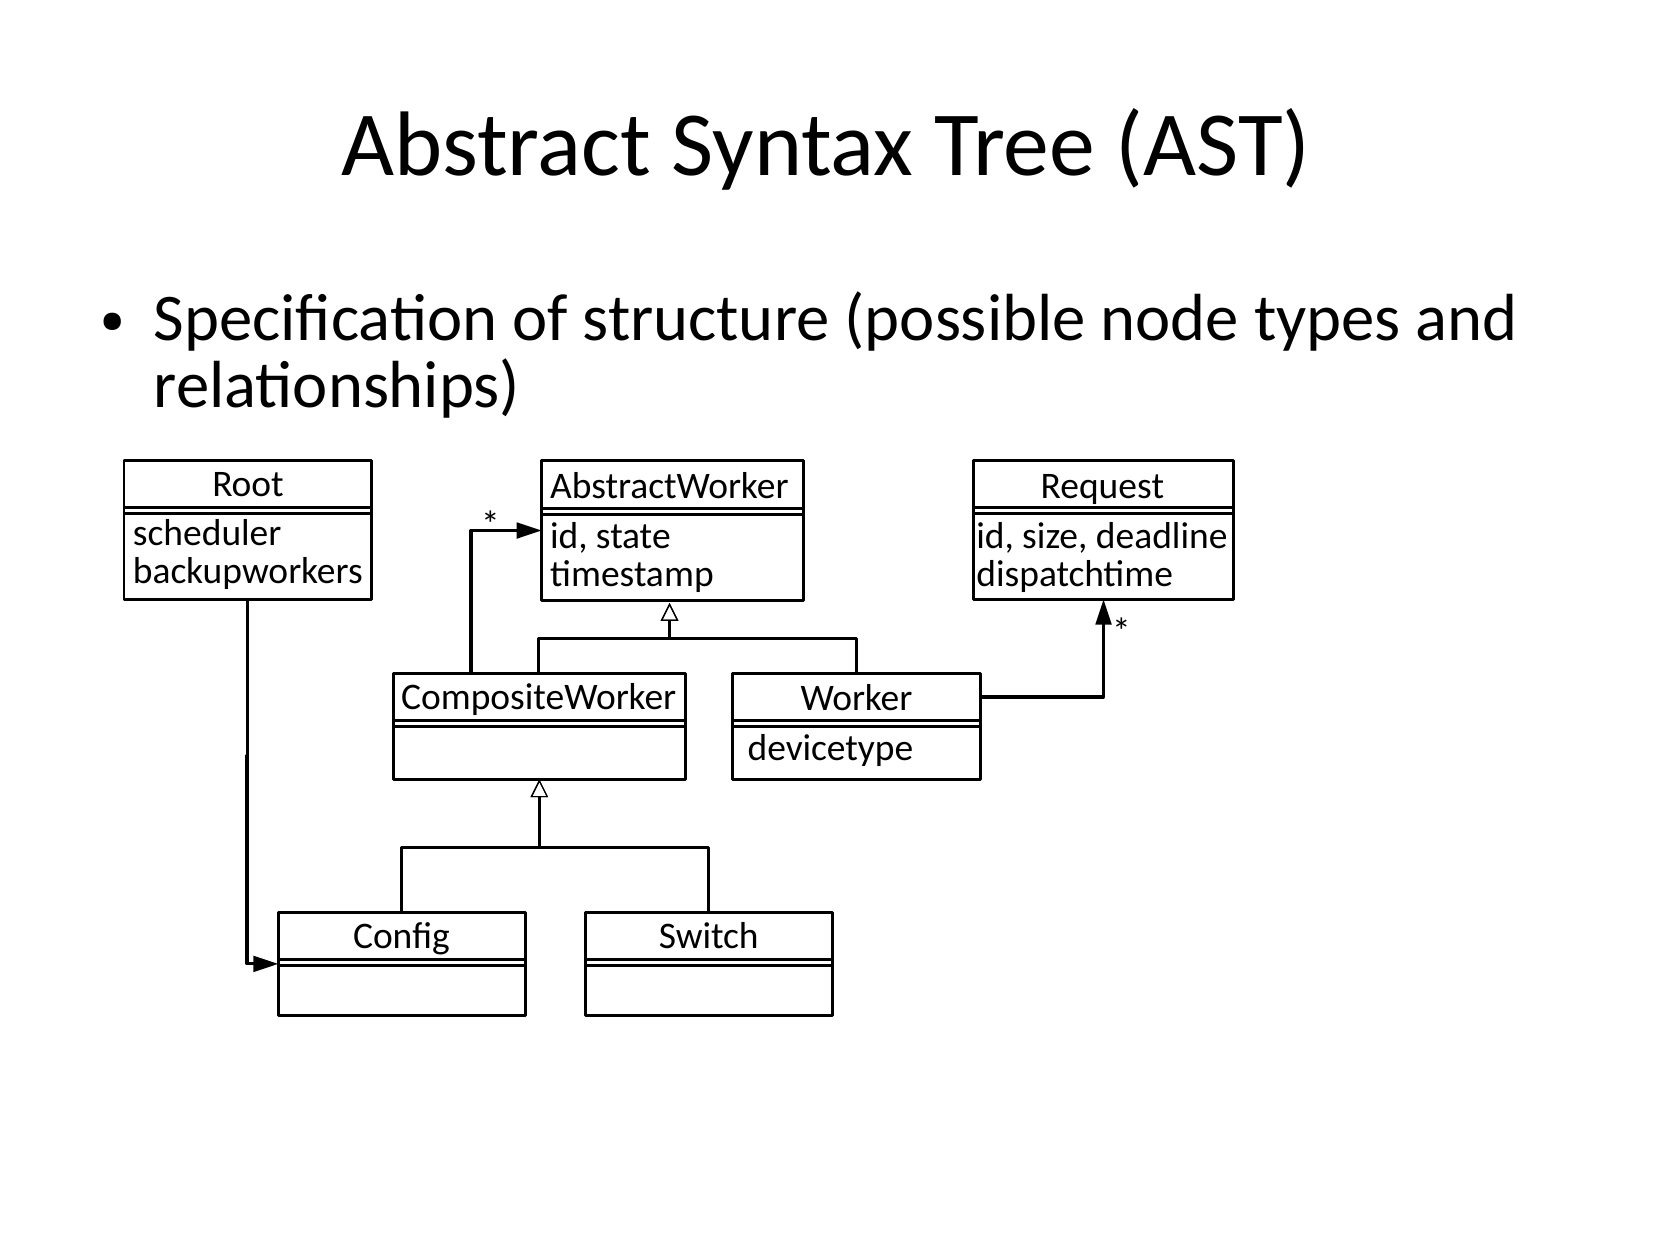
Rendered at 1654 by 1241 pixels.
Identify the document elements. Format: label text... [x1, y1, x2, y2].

text_box * [1097, 609, 1146, 662]
list Specification of structure (possible node types and relationships) [474, 532, 669, 673]
text_box AbstractWorker id, state timestamp [535, 463, 804, 603]
text_box Worker devicetype [732, 675, 981, 777]
text_box Switch [585, 912, 833, 966]
list Specification of structure (possible node types and relationships) [403, 848, 707, 1010]
text_box Request id, size, deadline dispatchtime [961, 463, 1243, 603]
text_box CompositeWorker [386, 674, 691, 727]
text_box [585, 967, 833, 1016]
text_box [393, 727, 686, 780]
text_box [278, 967, 526, 1016]
text_box * [466, 501, 515, 555]
text_box Root scheduler backupworkers [118, 460, 420, 600]
text_box Config [277, 912, 526, 966]
title Abstract Syntax Tree (AST) [82, 49, 1571, 257]
list Specification of structure (possible node types and relationships) [82, 290, 1571, 1010]
